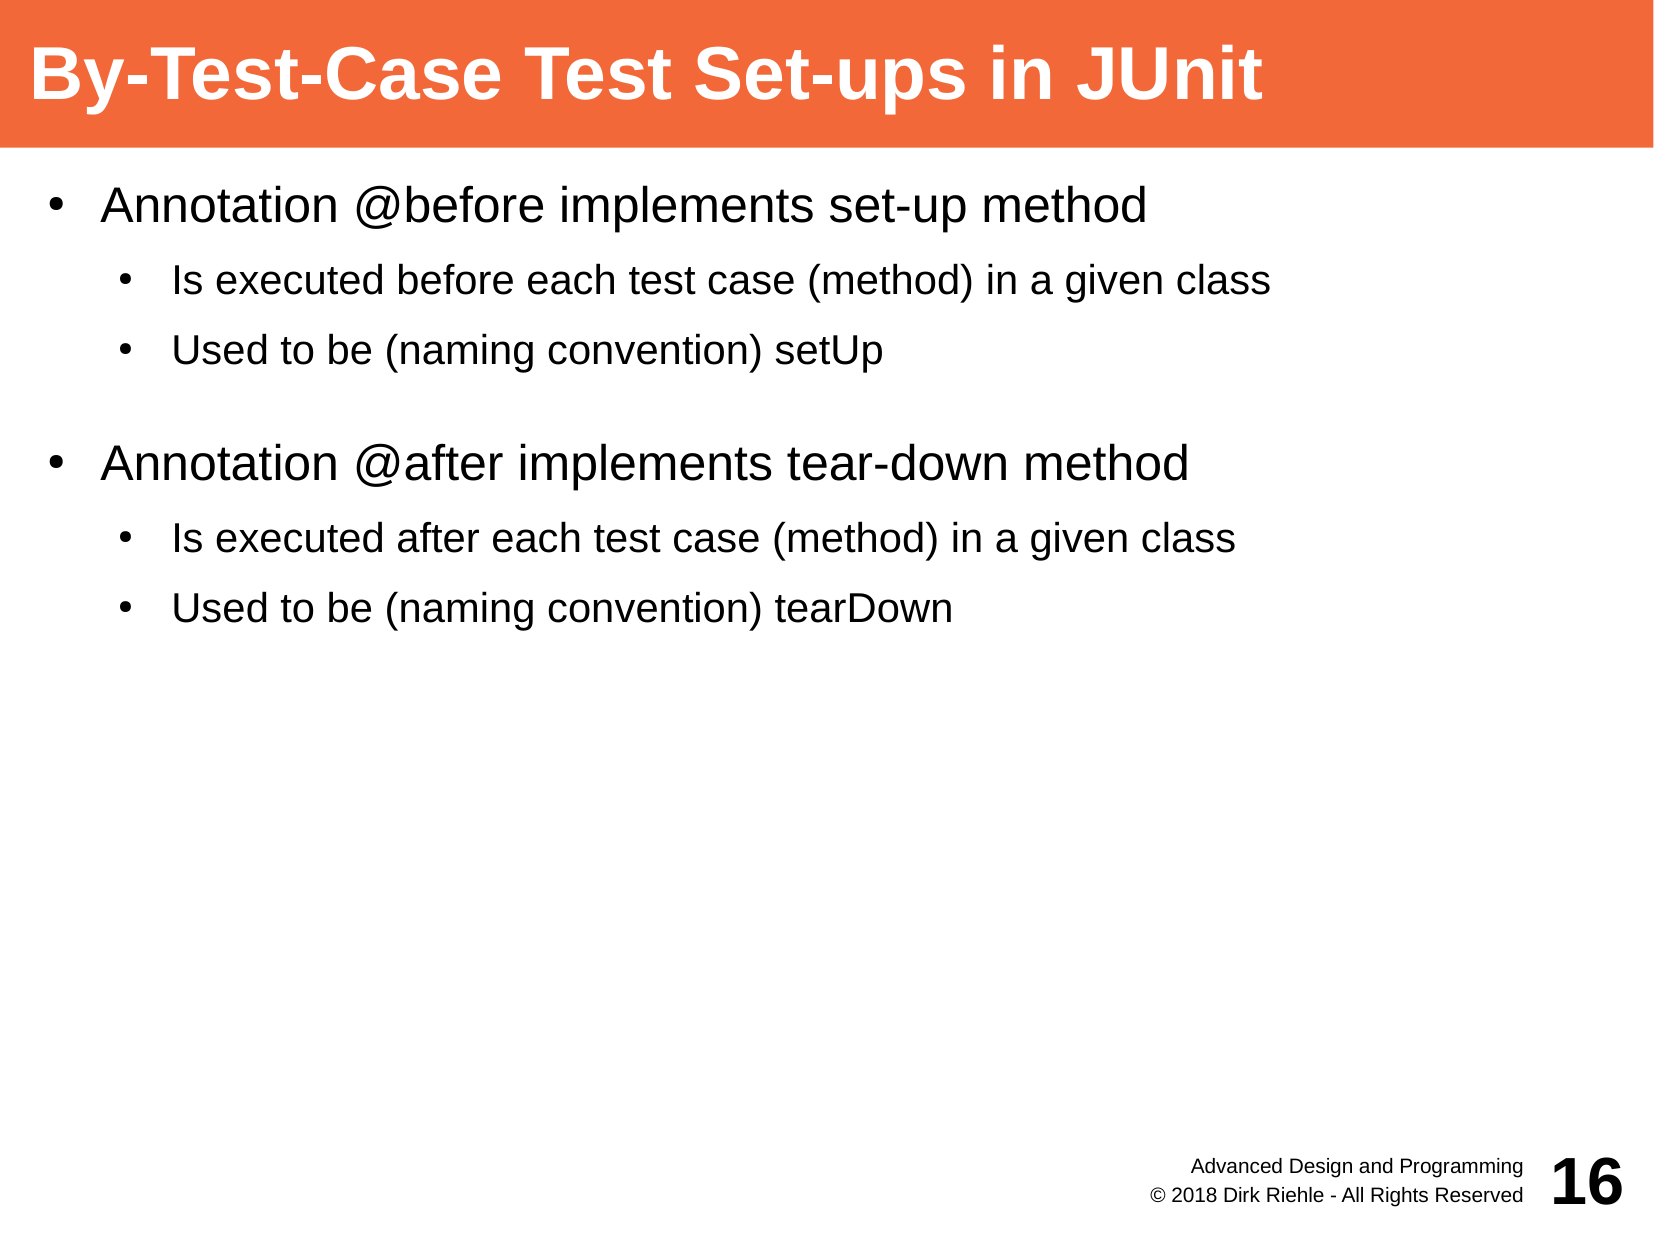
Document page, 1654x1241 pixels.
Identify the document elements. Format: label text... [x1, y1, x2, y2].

list Annotation @before implements set-up method Is executed before each test case (method) in a given class Used to be (naming convention) setUp Annotation @after implements tear-down method Is executed after each test case (method) in a given class Used to be (naming convention) tearDown [29, 177, 1625, 1063]
title By-Test-Case Test Set-ups in JUnit [0, 0, 1654, 148]
